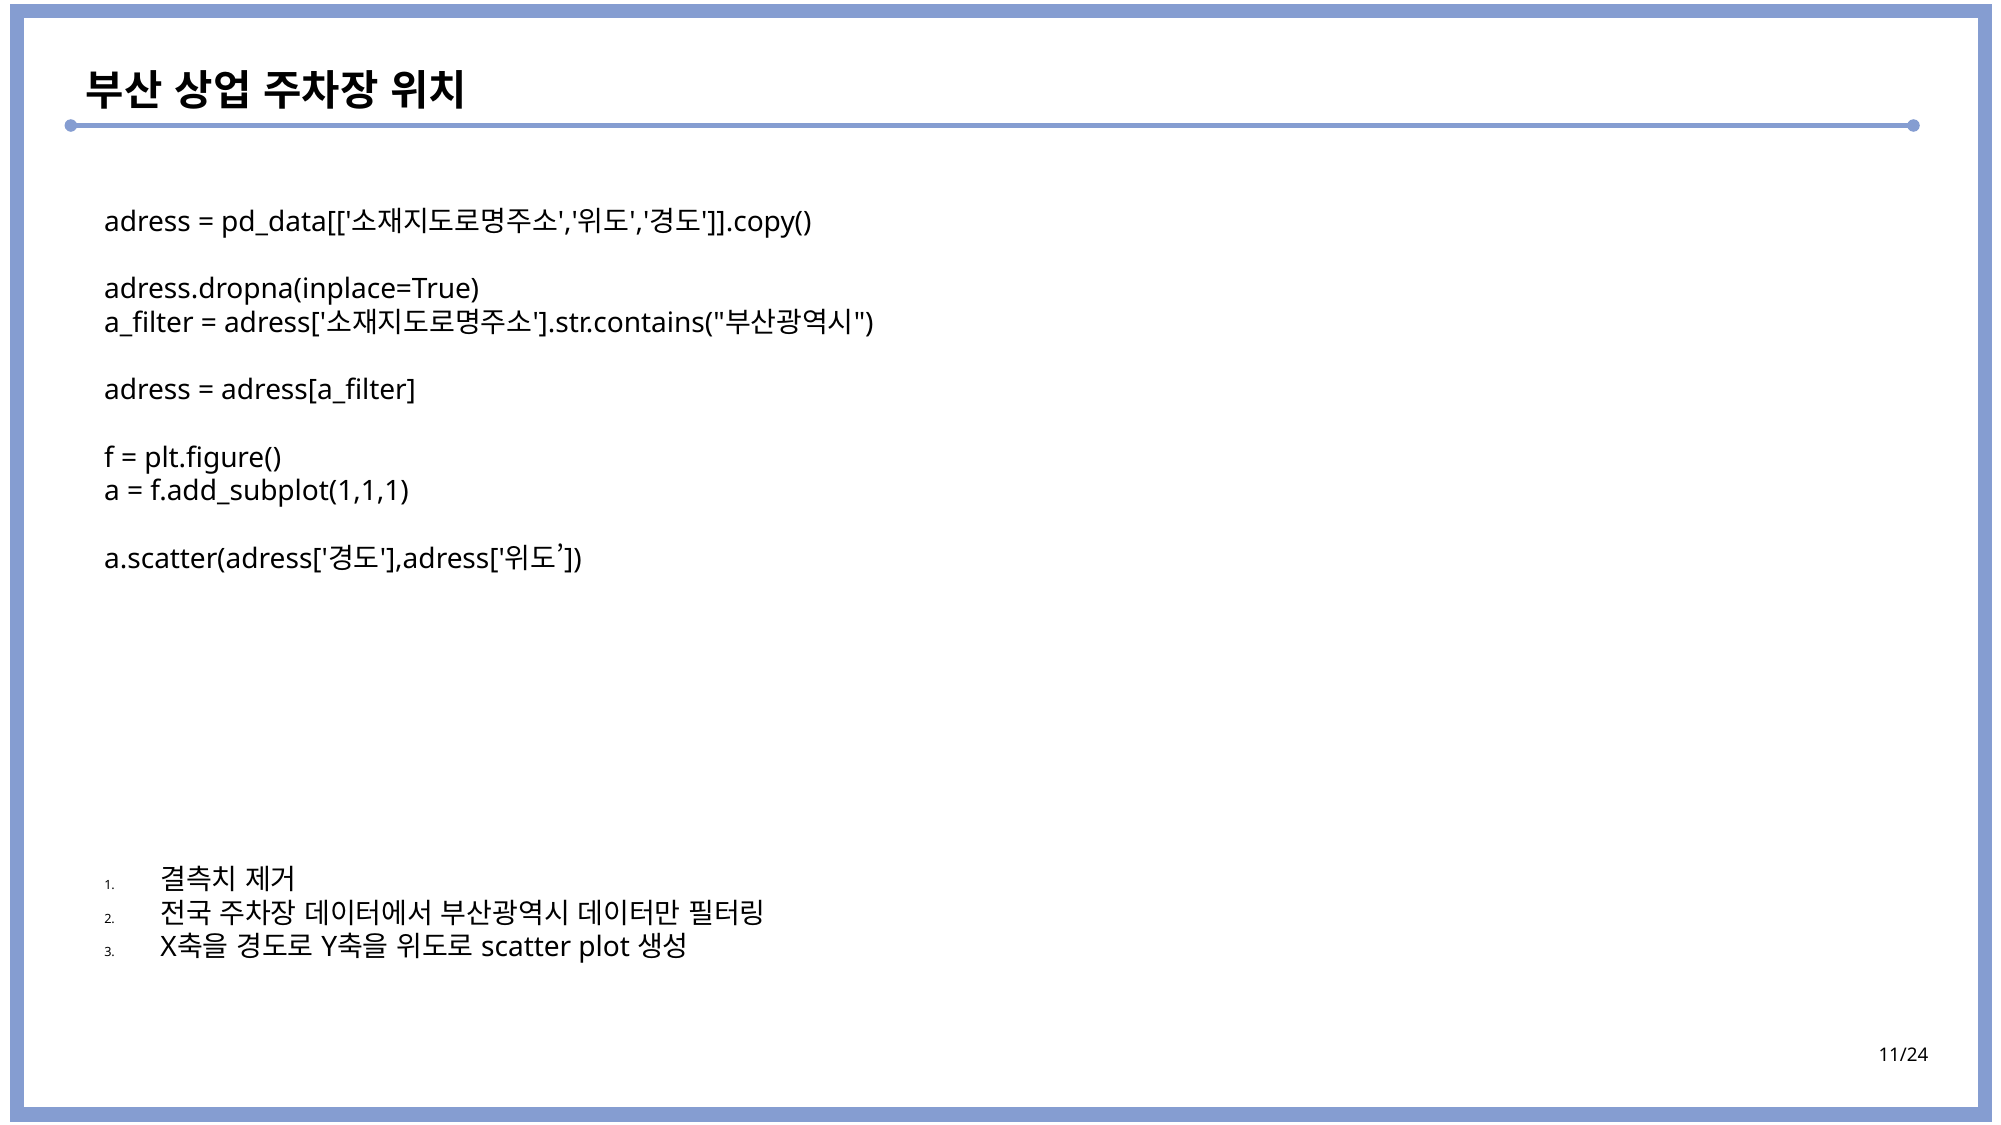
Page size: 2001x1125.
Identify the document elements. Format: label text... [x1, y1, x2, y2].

text_box 결측치 제거 전국 주차장 데이터에서 부산광역시 데이터만 필터링 X축을 경도로 Y축을 위도로 scatter plot 생성 [89, 853, 1098, 970]
text_box 부산 상업 주차장 위치 [70, 56, 566, 122]
text_box adress = pd_data[['소재지도로명주소','위도','경도']].copy() adress.dropna(inplace=True) a_filter = adress['소재지도로명주소'].str.contains("부산광역시") adress = adress[a_filter] f = plt.figure() a = f.add_subplot(1,1,1) a.scatter(adress['경도'],adress['위도’]) [89, 195, 1227, 582]
